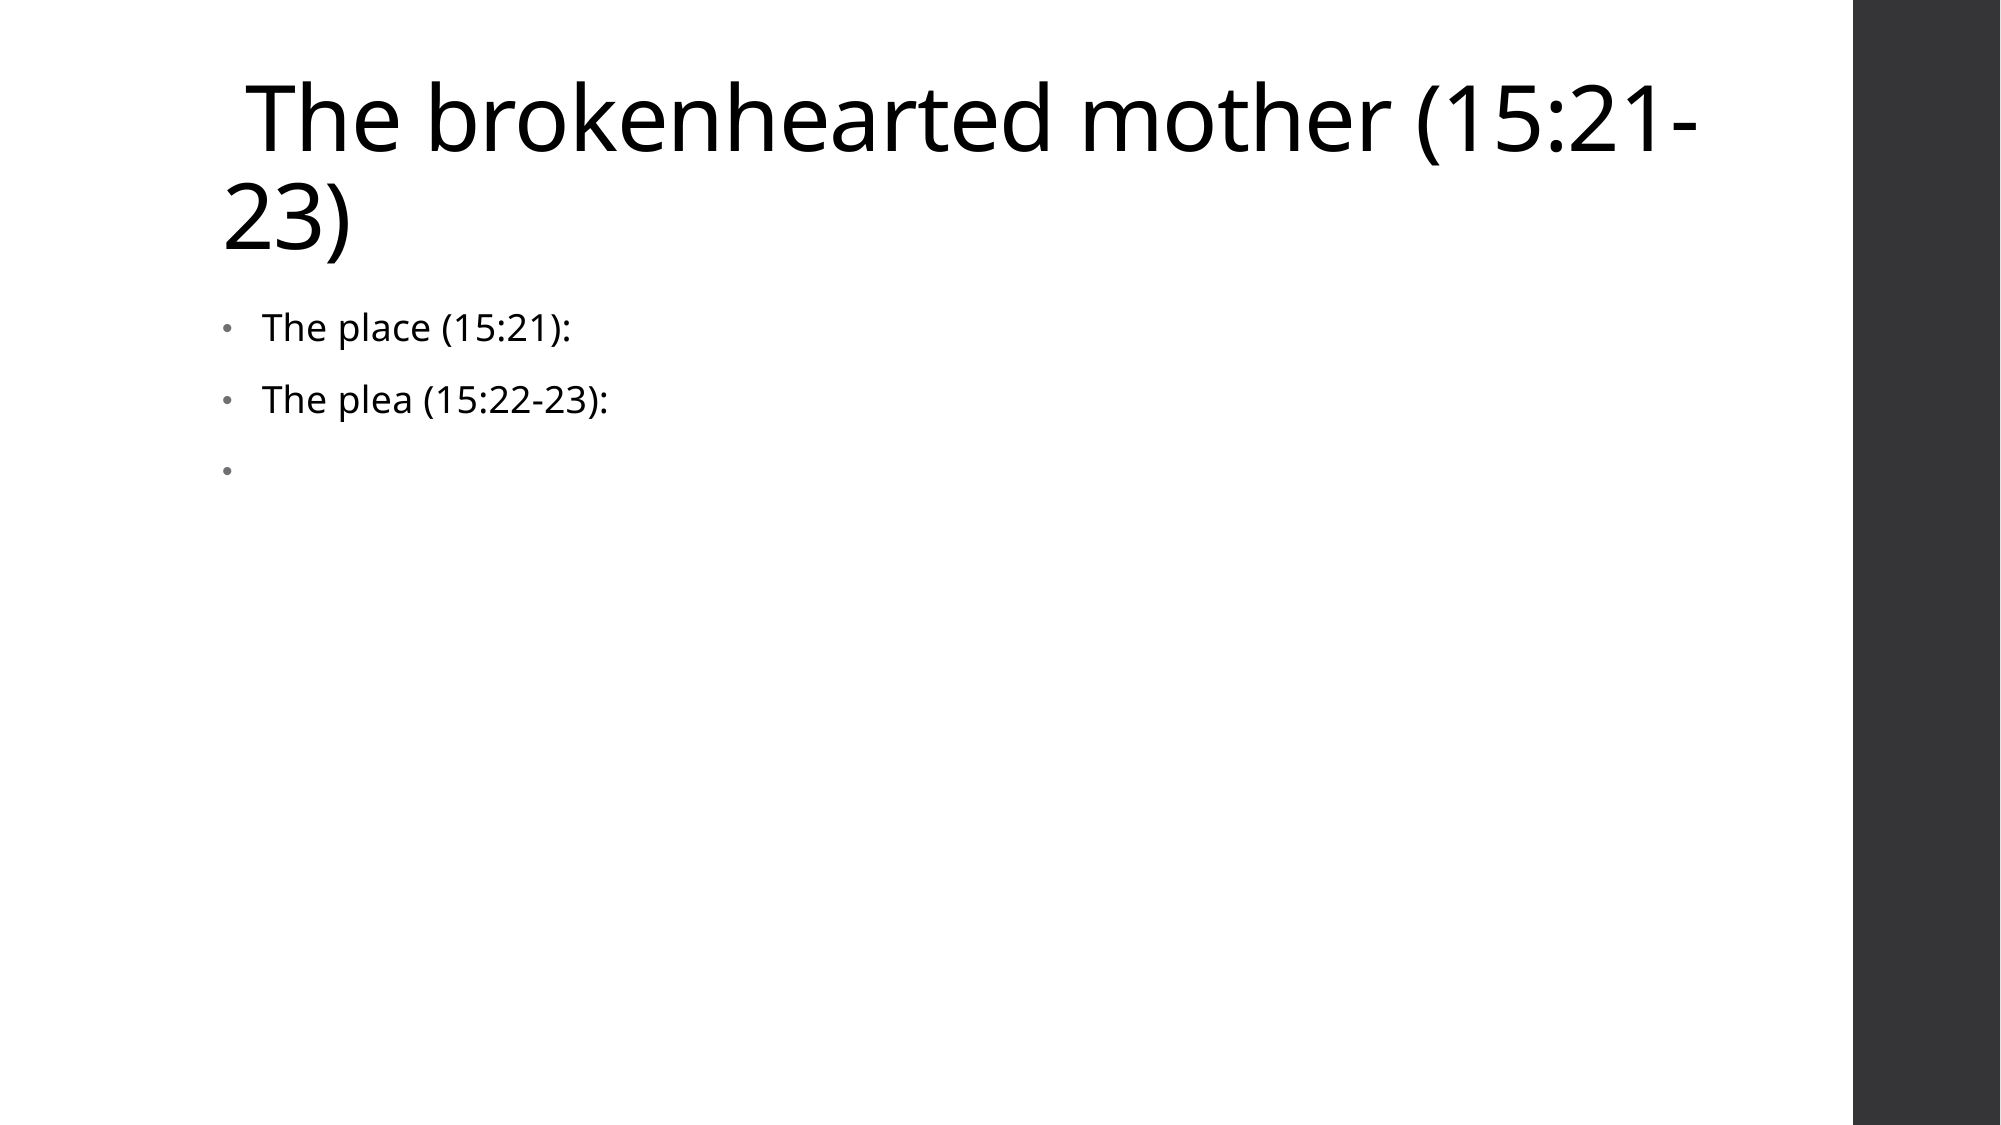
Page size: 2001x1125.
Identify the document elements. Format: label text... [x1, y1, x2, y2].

title The brokenhearted mother (15:21-23) [206, 60, 1797, 278]
list The place (15:21): The plea (15:22-23): [206, 299, 1617, 1014]
